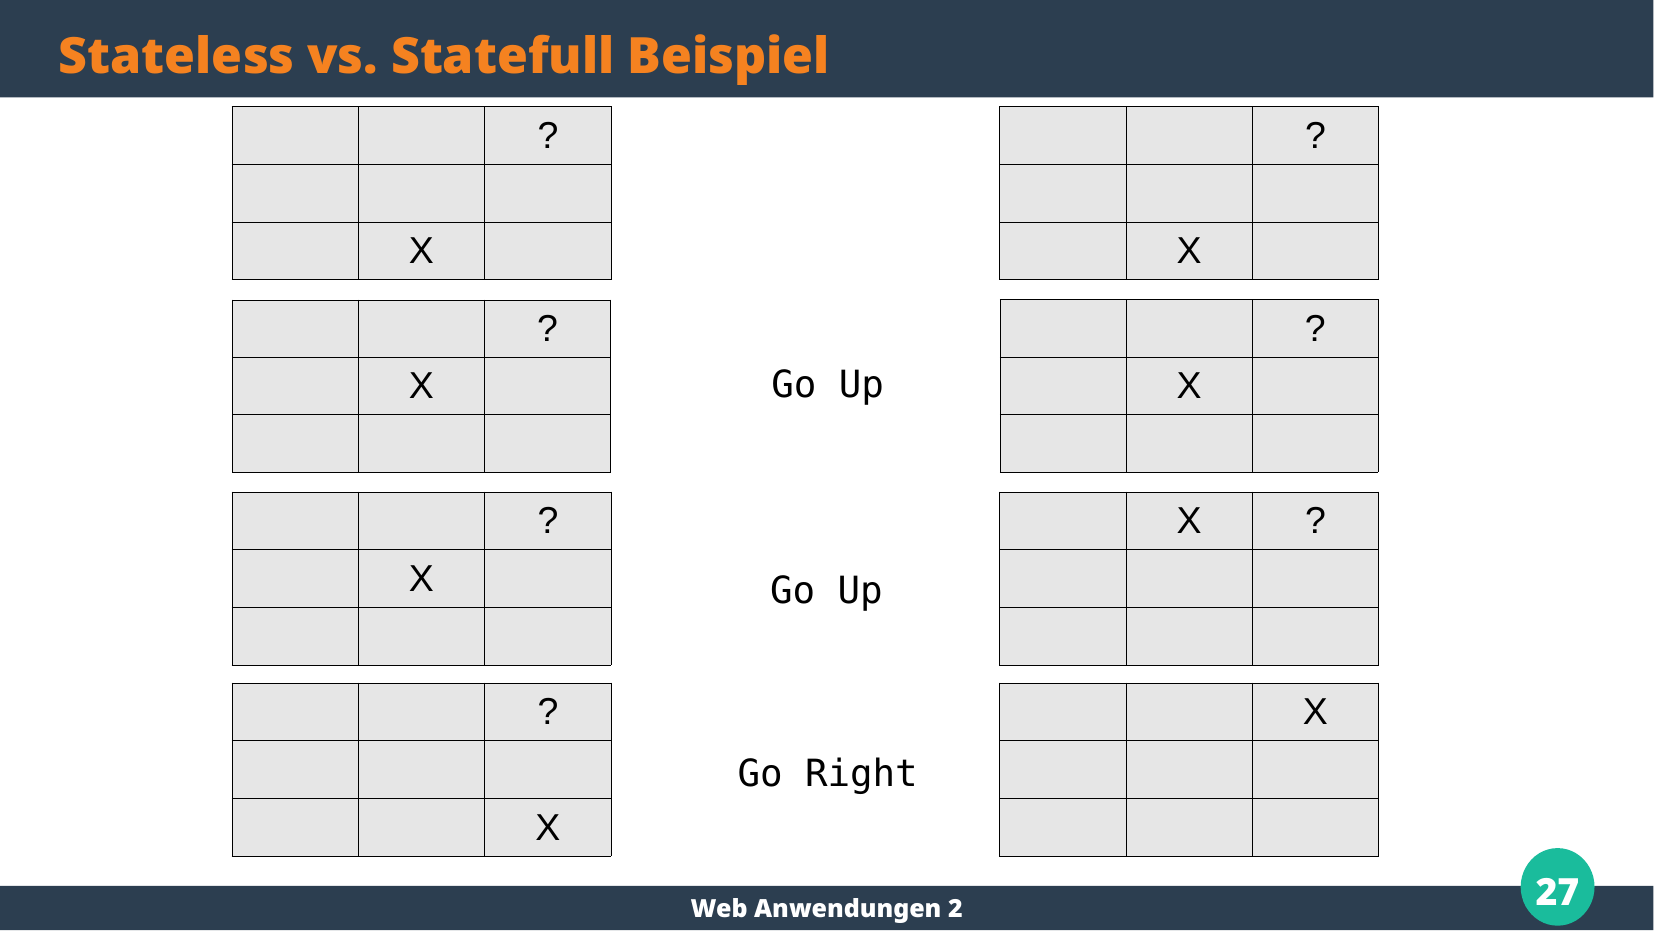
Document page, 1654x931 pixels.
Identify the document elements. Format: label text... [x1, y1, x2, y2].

table_cell [1253, 223, 1378, 279]
table_cell [359, 165, 484, 222]
table_header ? [1253, 300, 1378, 357]
text_box Go Right [722, 744, 933, 804]
table_cell [1127, 415, 1252, 472]
table_cell [359, 608, 484, 665]
table_header [1000, 493, 1126, 549]
table_cell [359, 799, 484, 856]
table_cell [233, 608, 358, 665]
table_header [233, 301, 358, 357]
table_cell [485, 223, 611, 279]
table_cell [1127, 165, 1252, 222]
table_cell [1253, 608, 1378, 665]
table_header [1001, 300, 1126, 357]
table_cell X [359, 550, 484, 607]
table_cell [1253, 550, 1378, 607]
table_cell X [359, 358, 484, 414]
table_header [233, 684, 358, 740]
table_header [1127, 300, 1252, 357]
table_cell [485, 415, 610, 472]
table_header [1127, 684, 1252, 740]
text_box Go Up [755, 561, 901, 643]
table_header [1000, 107, 1126, 164]
table_cell [1253, 358, 1378, 414]
table_cell [1001, 415, 1126, 472]
table_cell [1000, 165, 1126, 222]
table_cell [359, 415, 484, 472]
table_cell [1127, 550, 1252, 607]
table_cell [1000, 799, 1126, 856]
title Stateless vs. Statefull Beispiel [59, 8, 1595, 89]
table_cell X [1127, 223, 1252, 279]
table_cell [1127, 608, 1252, 665]
table_cell [485, 608, 611, 665]
table_header X [1253, 684, 1378, 740]
table_cell [233, 358, 358, 414]
table_cell [1127, 799, 1252, 856]
table_cell [1000, 608, 1126, 665]
table_cell [485, 358, 610, 414]
table_header [233, 493, 358, 549]
table_header [1000, 684, 1126, 740]
table_cell [233, 550, 358, 607]
table_cell [359, 741, 484, 798]
table_header [359, 684, 484, 740]
table_cell [1000, 550, 1126, 607]
table_header [359, 107, 484, 164]
table_header [1127, 107, 1252, 164]
table_header ? [485, 107, 611, 164]
table_header X [1127, 493, 1252, 549]
table_cell X [485, 799, 611, 856]
table_cell X [1127, 358, 1252, 414]
table_header ? [485, 684, 611, 740]
table_cell X [359, 223, 484, 279]
table_cell [233, 415, 358, 472]
table_cell [1253, 165, 1378, 222]
table_cell [1253, 799, 1378, 856]
text_box Go Up [756, 355, 899, 414]
table_header ? [485, 301, 610, 357]
table_header ? [1253, 493, 1378, 549]
table_cell [1253, 415, 1378, 472]
table_cell [1127, 741, 1252, 798]
table_cell [485, 741, 611, 798]
table_header [359, 493, 484, 549]
table_header [233, 107, 358, 164]
table_header ? [1253, 107, 1378, 164]
table_cell [1253, 741, 1378, 798]
table_cell [1000, 223, 1126, 279]
table_header [359, 301, 484, 357]
table_cell [233, 741, 358, 798]
table_cell [485, 165, 611, 222]
table_cell [485, 550, 611, 607]
table_cell [233, 223, 358, 279]
table_cell [233, 165, 358, 222]
table_cell [1001, 358, 1126, 414]
table_cell [1000, 741, 1126, 798]
table_header ? [485, 493, 611, 549]
table_cell [233, 799, 358, 856]
